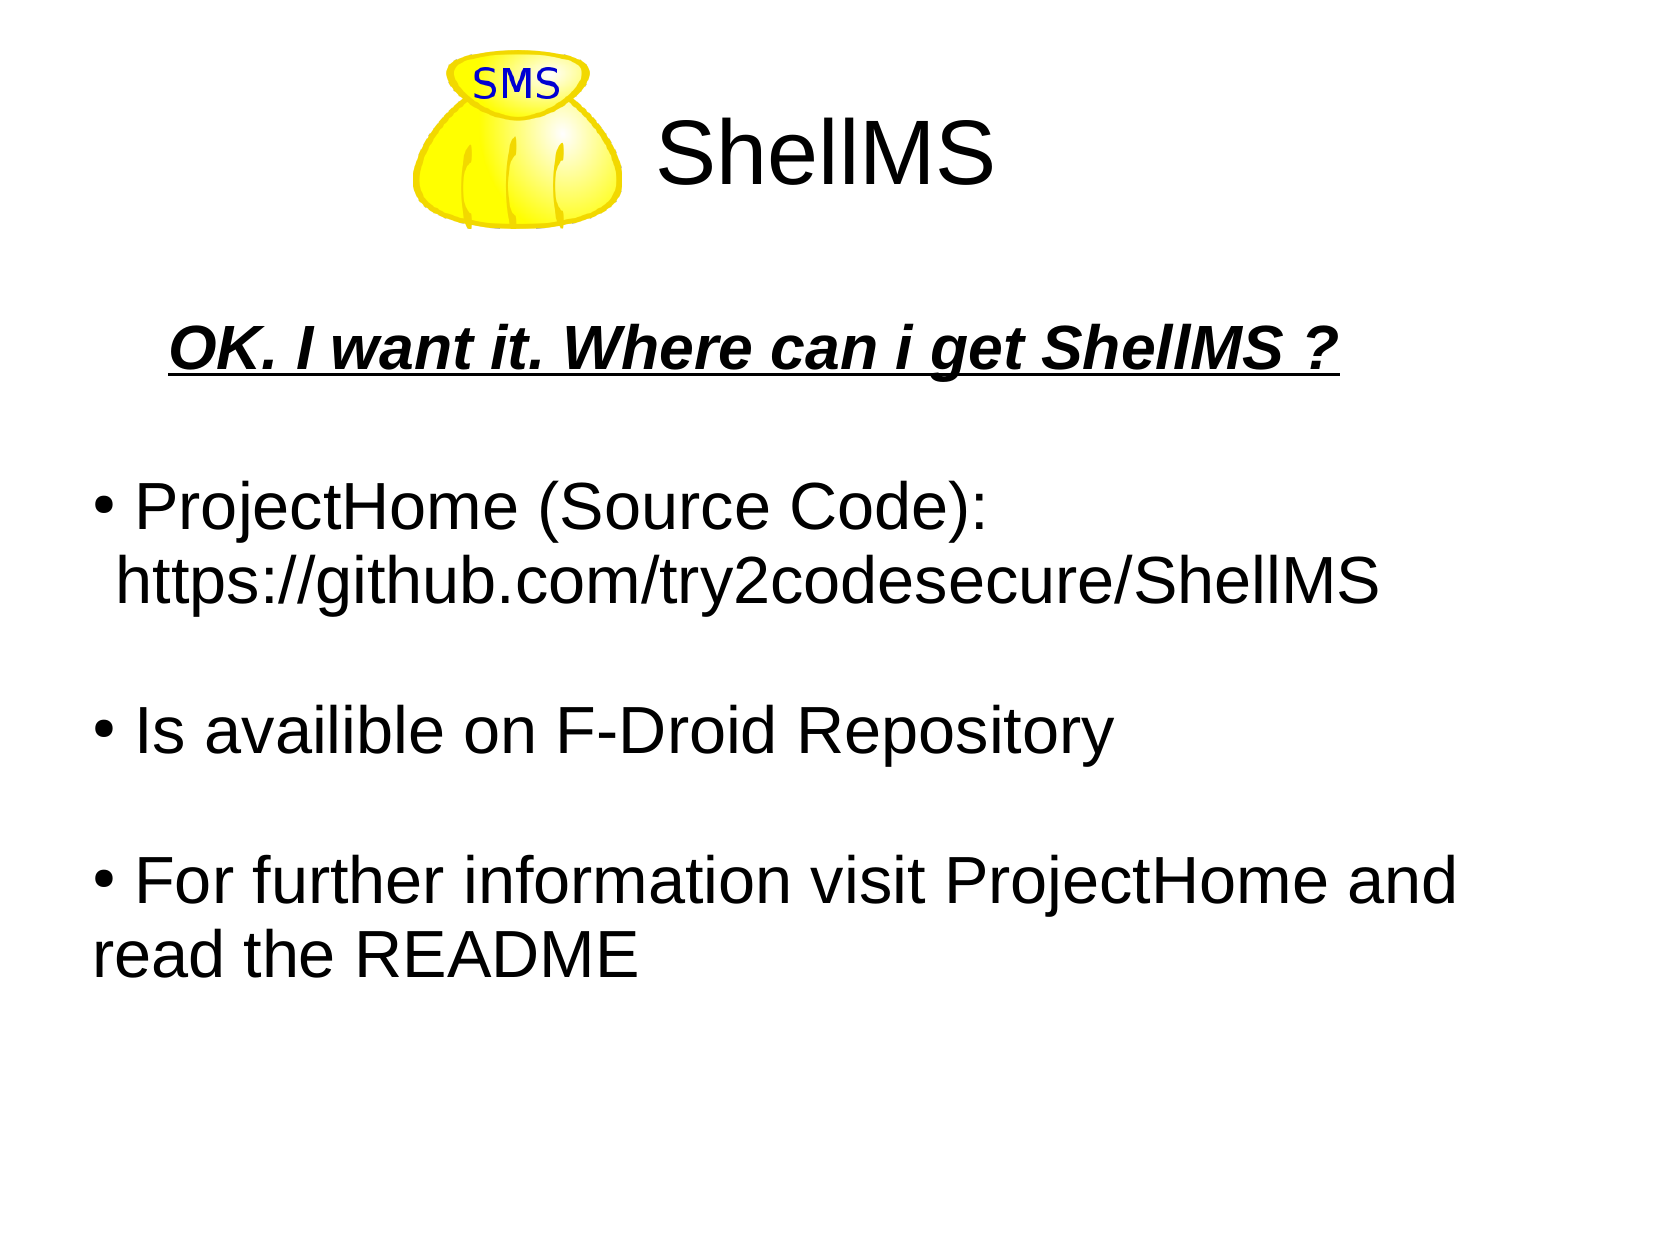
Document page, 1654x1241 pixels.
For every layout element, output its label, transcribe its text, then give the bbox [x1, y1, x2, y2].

text_box OK. I want it. Where can i get ShellMS ? [153, 305, 1441, 390]
picture [413, 49, 622, 229]
subtitle ProjectHome (Source Code): https://github.com/try2codesecure/ShellMS Is availible on F-Droid Repository For further information visit ProjectHome and read the README [92, 468, 1548, 993]
title ShellMS [82, 49, 1571, 257]
